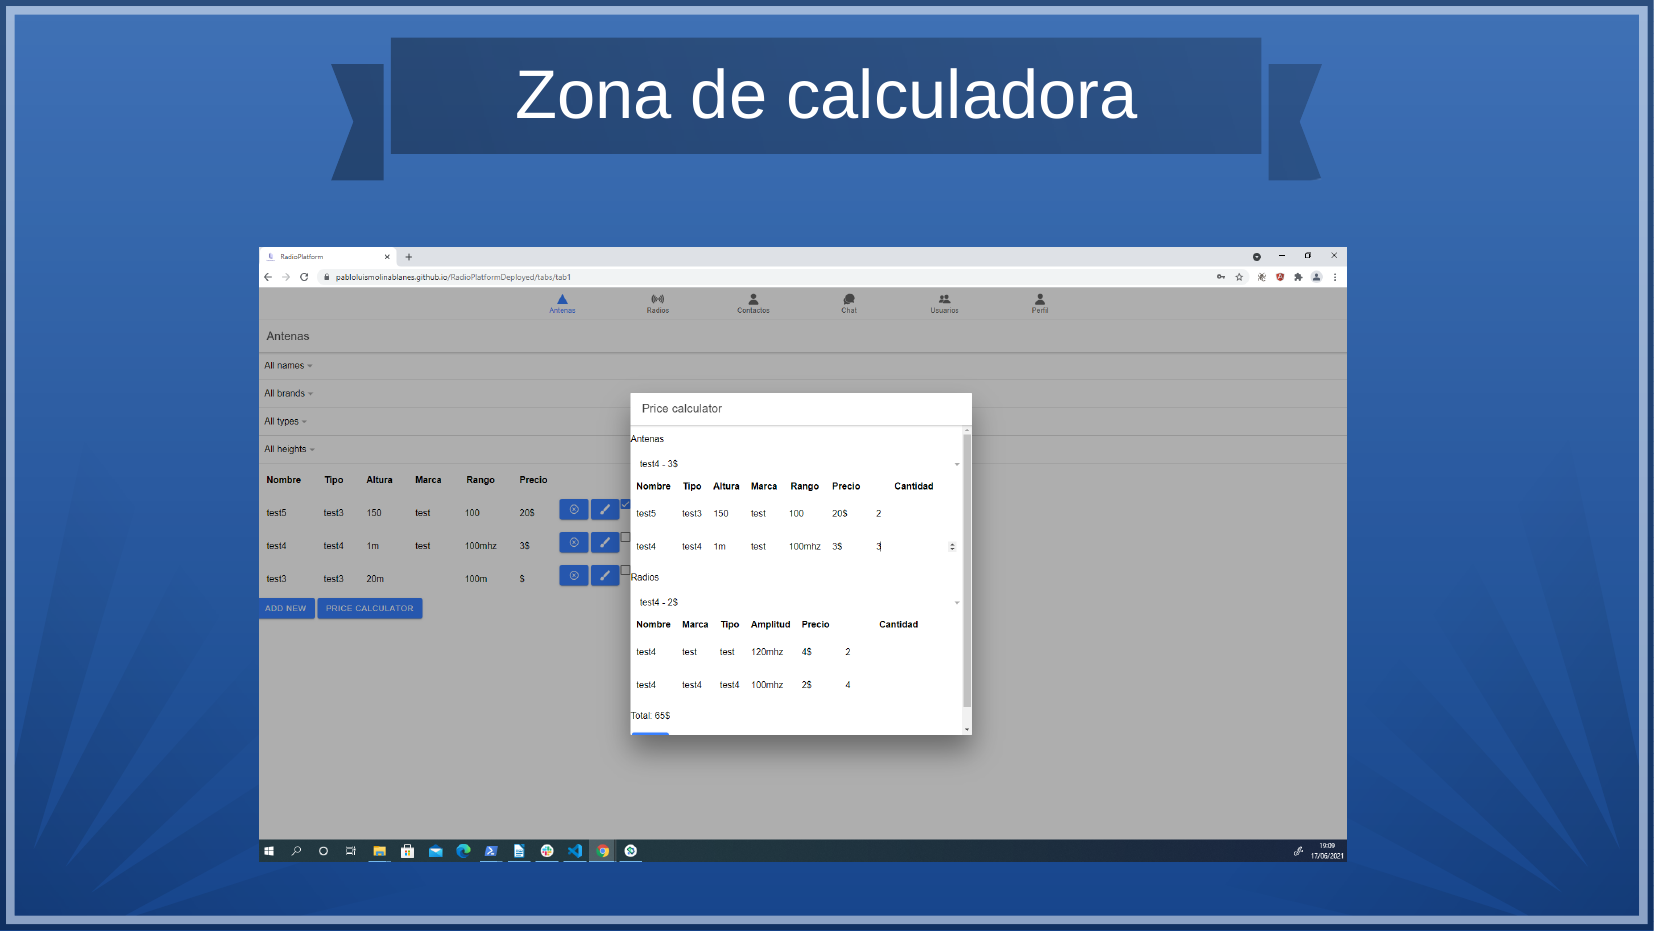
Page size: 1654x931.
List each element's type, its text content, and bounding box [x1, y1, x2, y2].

title Zona de calculadora [389, 35, 1264, 154]
picture [259, 247, 1347, 862]
